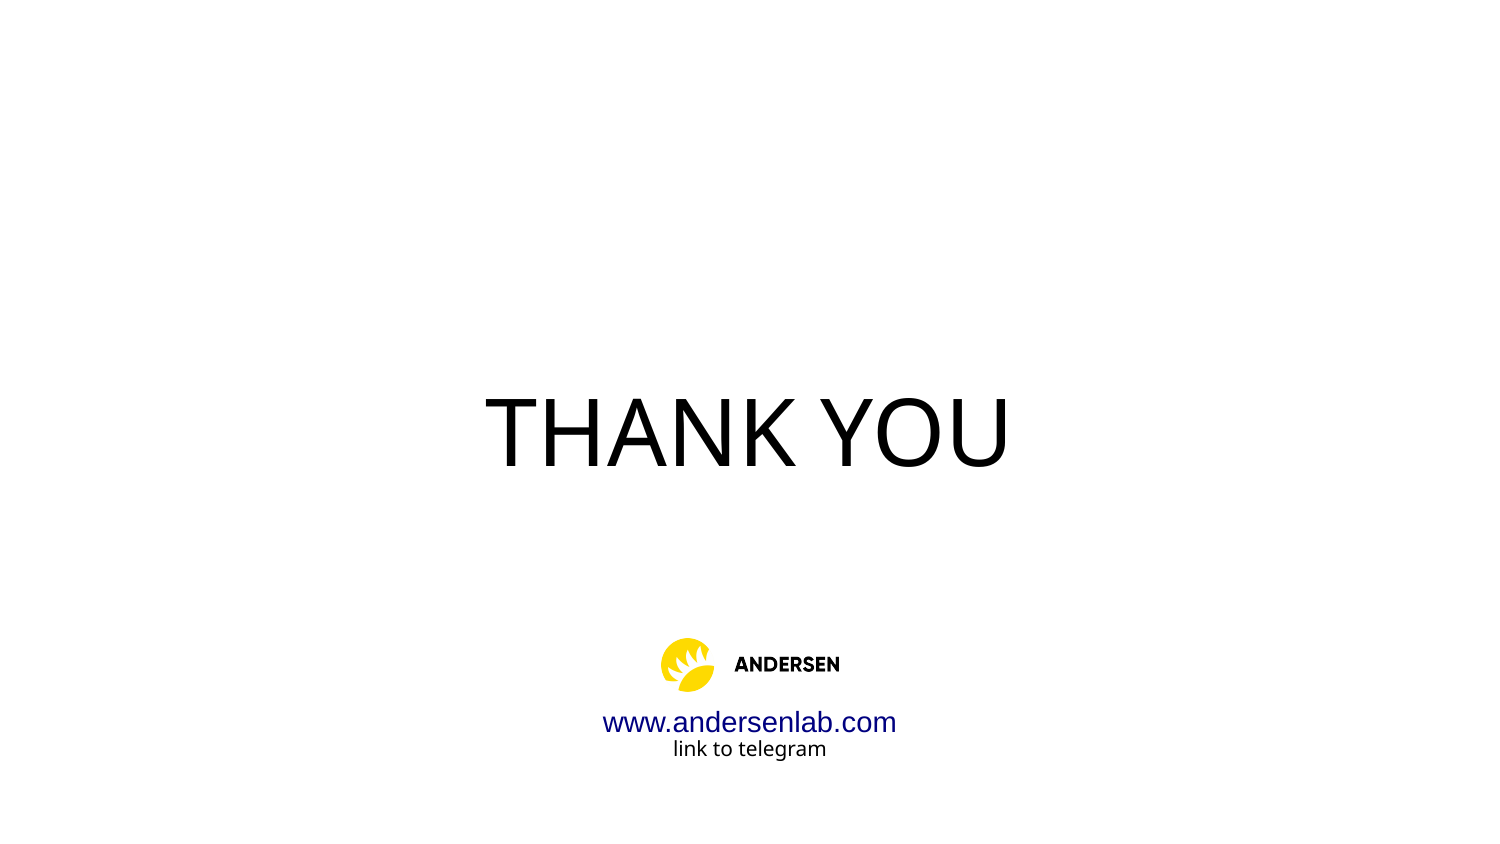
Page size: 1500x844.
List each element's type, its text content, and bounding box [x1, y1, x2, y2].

picture [661, 638, 839, 692]
text_box www.andersenlab.com [561, 693, 938, 725]
text_box link to telegram [561, 725, 938, 770]
text_box THANK YOU [307, 317, 1193, 527]
